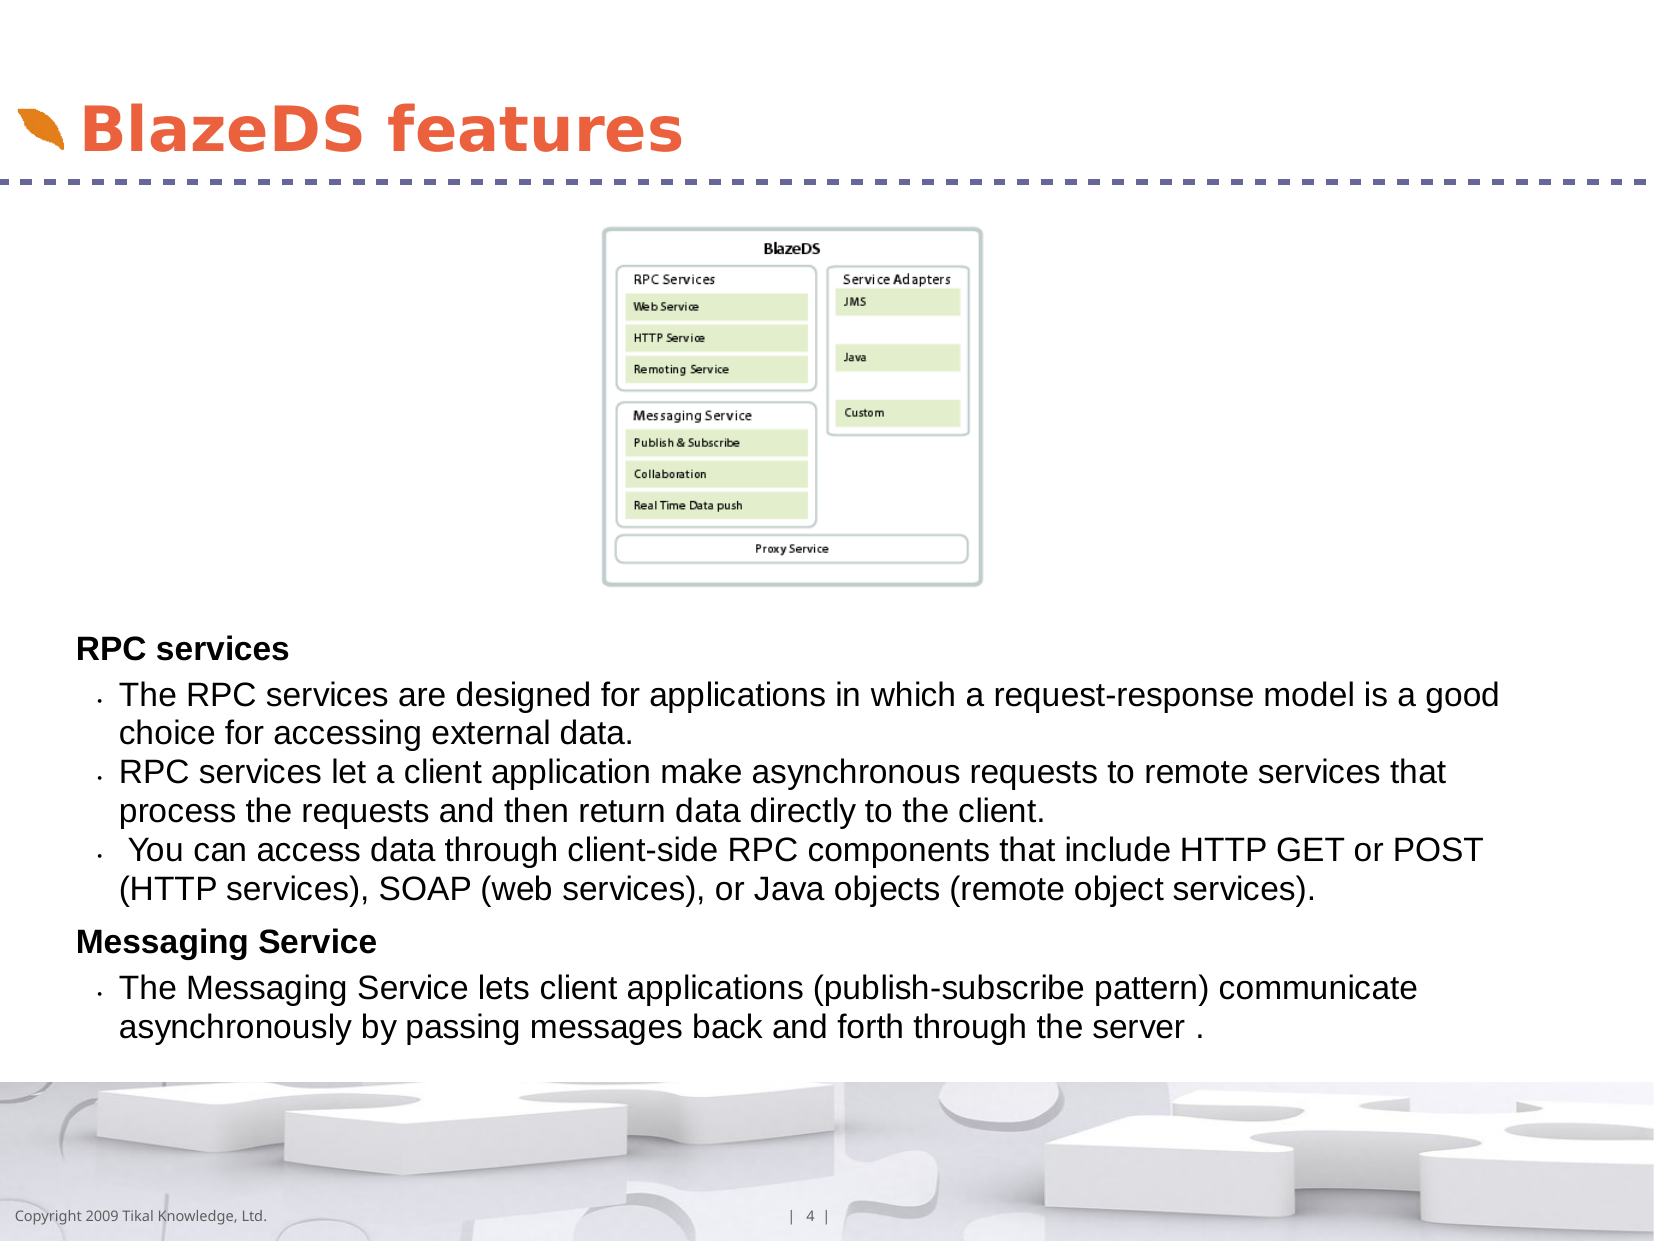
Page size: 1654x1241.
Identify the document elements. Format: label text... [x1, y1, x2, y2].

picture [5, 98, 79, 159]
title BlazeDS features [79, 91, 1430, 169]
picture [600, 224, 986, 589]
chart [75, 225, 1535, 1088]
picture [0, 1082, 1654, 1241]
